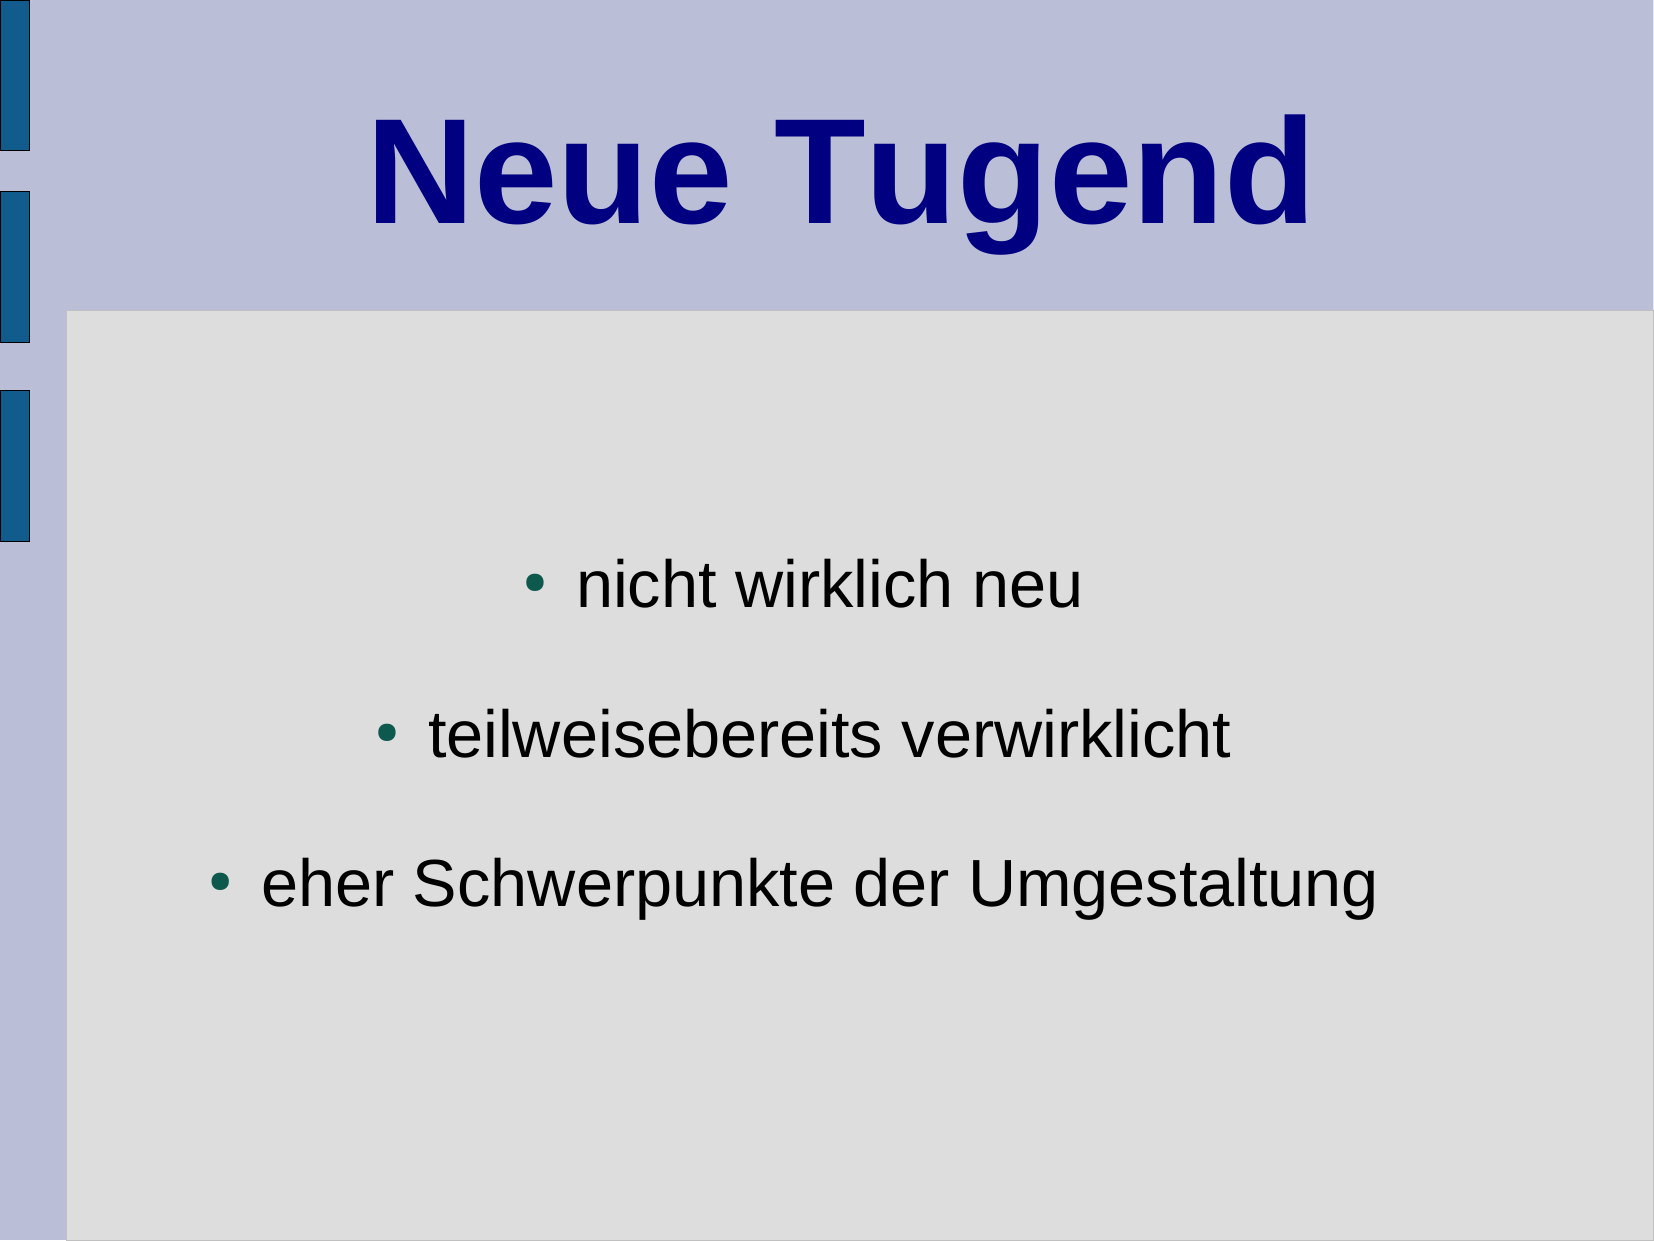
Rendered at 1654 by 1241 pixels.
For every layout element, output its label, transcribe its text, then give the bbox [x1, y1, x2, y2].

title Neue Tugend [88, 68, 1595, 276]
list nicht wirklich neu teilweisebereits verwirklicht eher Schwerpunkte der Umgestaltung [88, 322, 1501, 1032]
